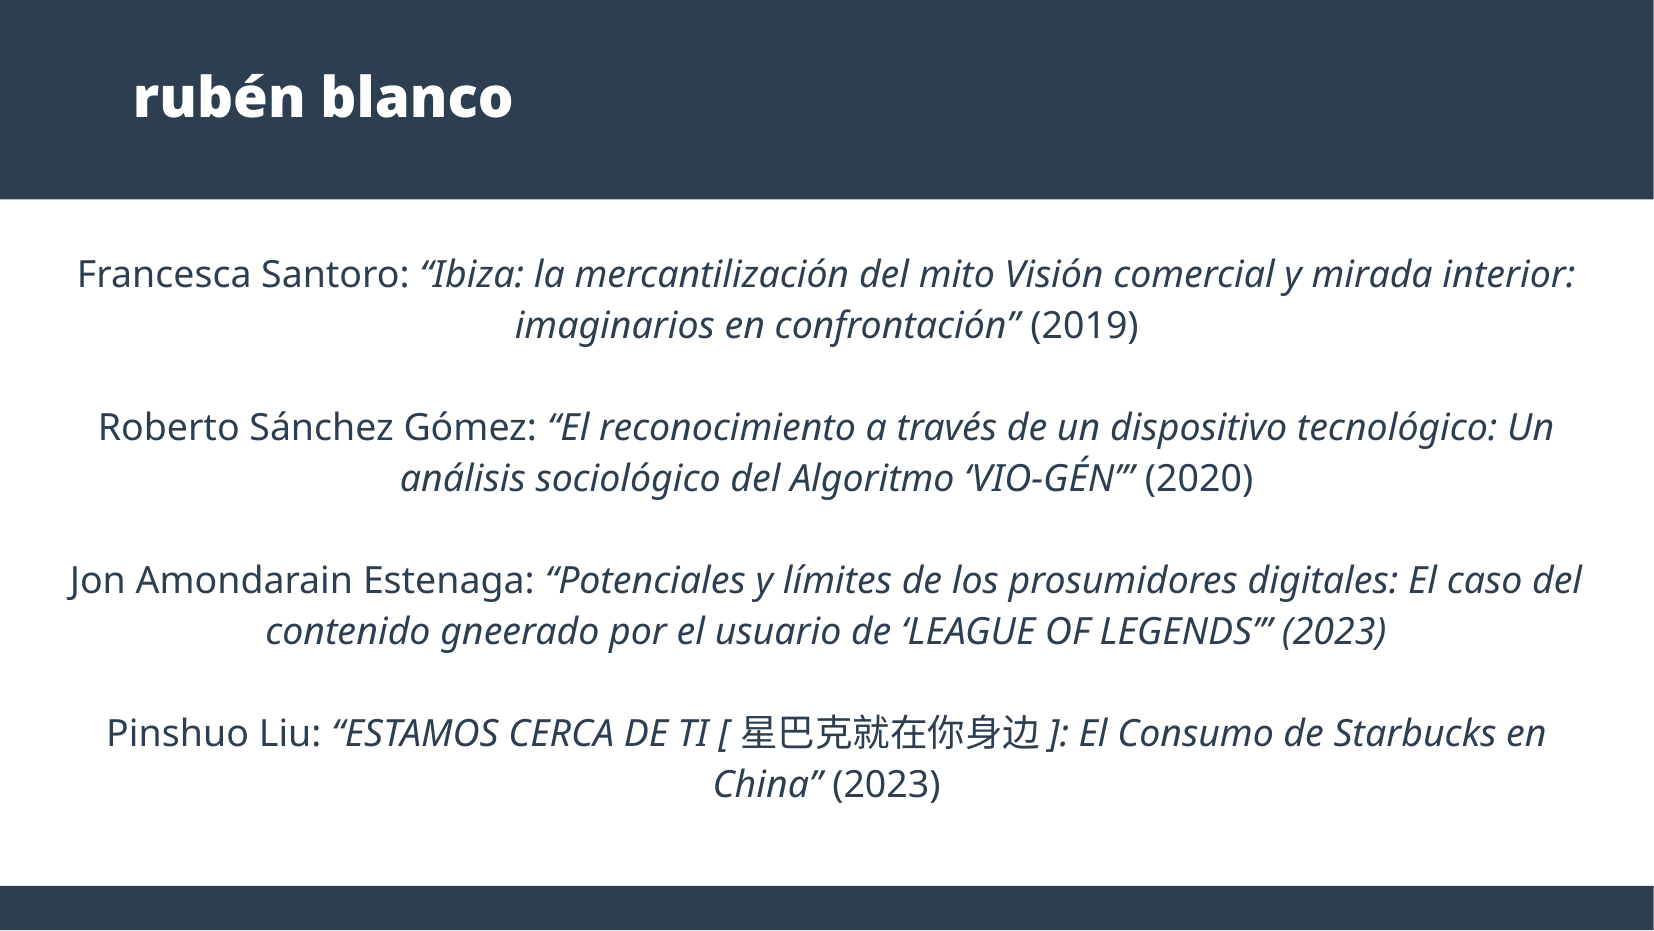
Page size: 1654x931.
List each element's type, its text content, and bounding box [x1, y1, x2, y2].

subtitle Francesca Santoro: “Ibiza: la mercantilización del mito Visión comercial y mirada interior: imaginarios en confrontación” (2019) Roberto Sánchez Gómez: “El reconocimiento a través de un dispositivo tecnológico: Un análisis sociológico del Algoritmo ‘VIO-GÉN’” (2020) Jon Amondarain Estenaga: “Potenciales y límites de los prosumidores digitales: El caso del contenido gneerado por el usuario de ‘LEAGUE OF LEGENDS’” (2023) Pinshuo Liu: “ESTAMOS CERCA DE TI [星巴克就在你身边]: El Consumo de Starbucks en China” (2023) [59, 243, 1595, 864]
title rubén blanco [59, 37, 1595, 156]
